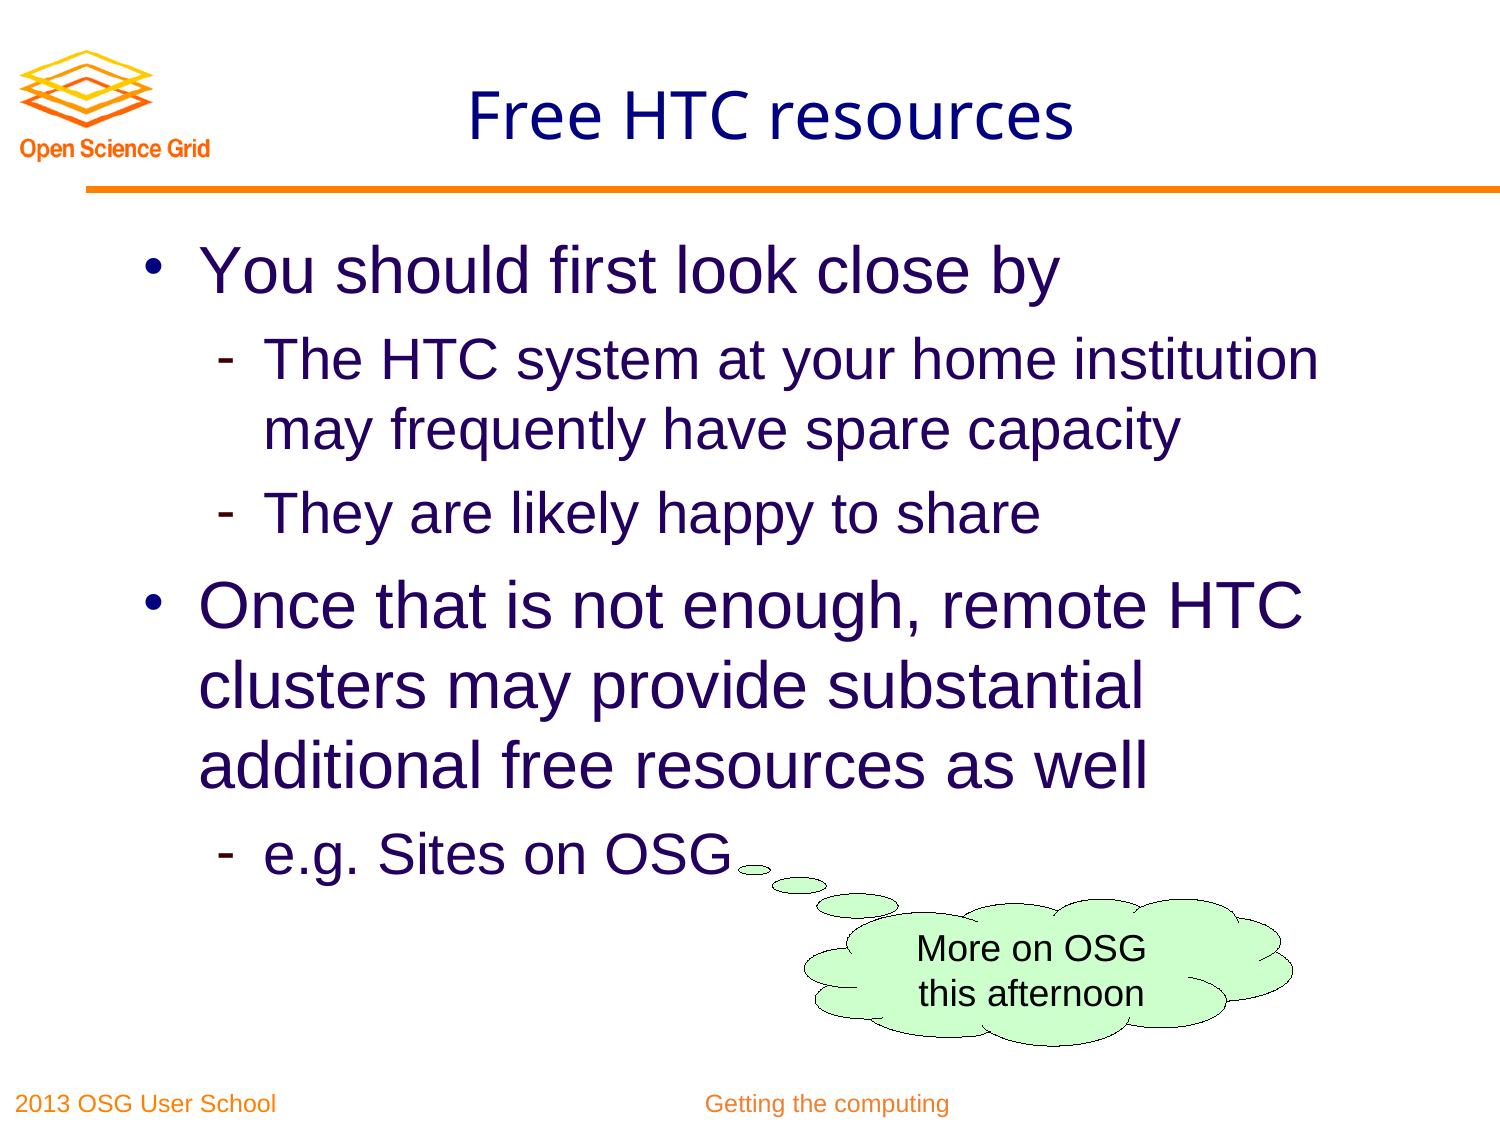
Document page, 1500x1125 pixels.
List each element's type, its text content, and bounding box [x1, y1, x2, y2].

picture [0, 27, 201, 179]
text_box More on OSG this afternoon [804, 893, 1293, 1047]
text_box More on OSG this afternoon [772, 877, 827, 894]
list You should first look close by The HTC system at your home institution may frequently have spare capacity They are likely happy to share Once that is not enough, remote HTC clusters may provide substantial additional free resources as well e.g. Sites on OSG [127, 218, 1448, 962]
title Free HTC resources [201, 18, 1342, 207]
